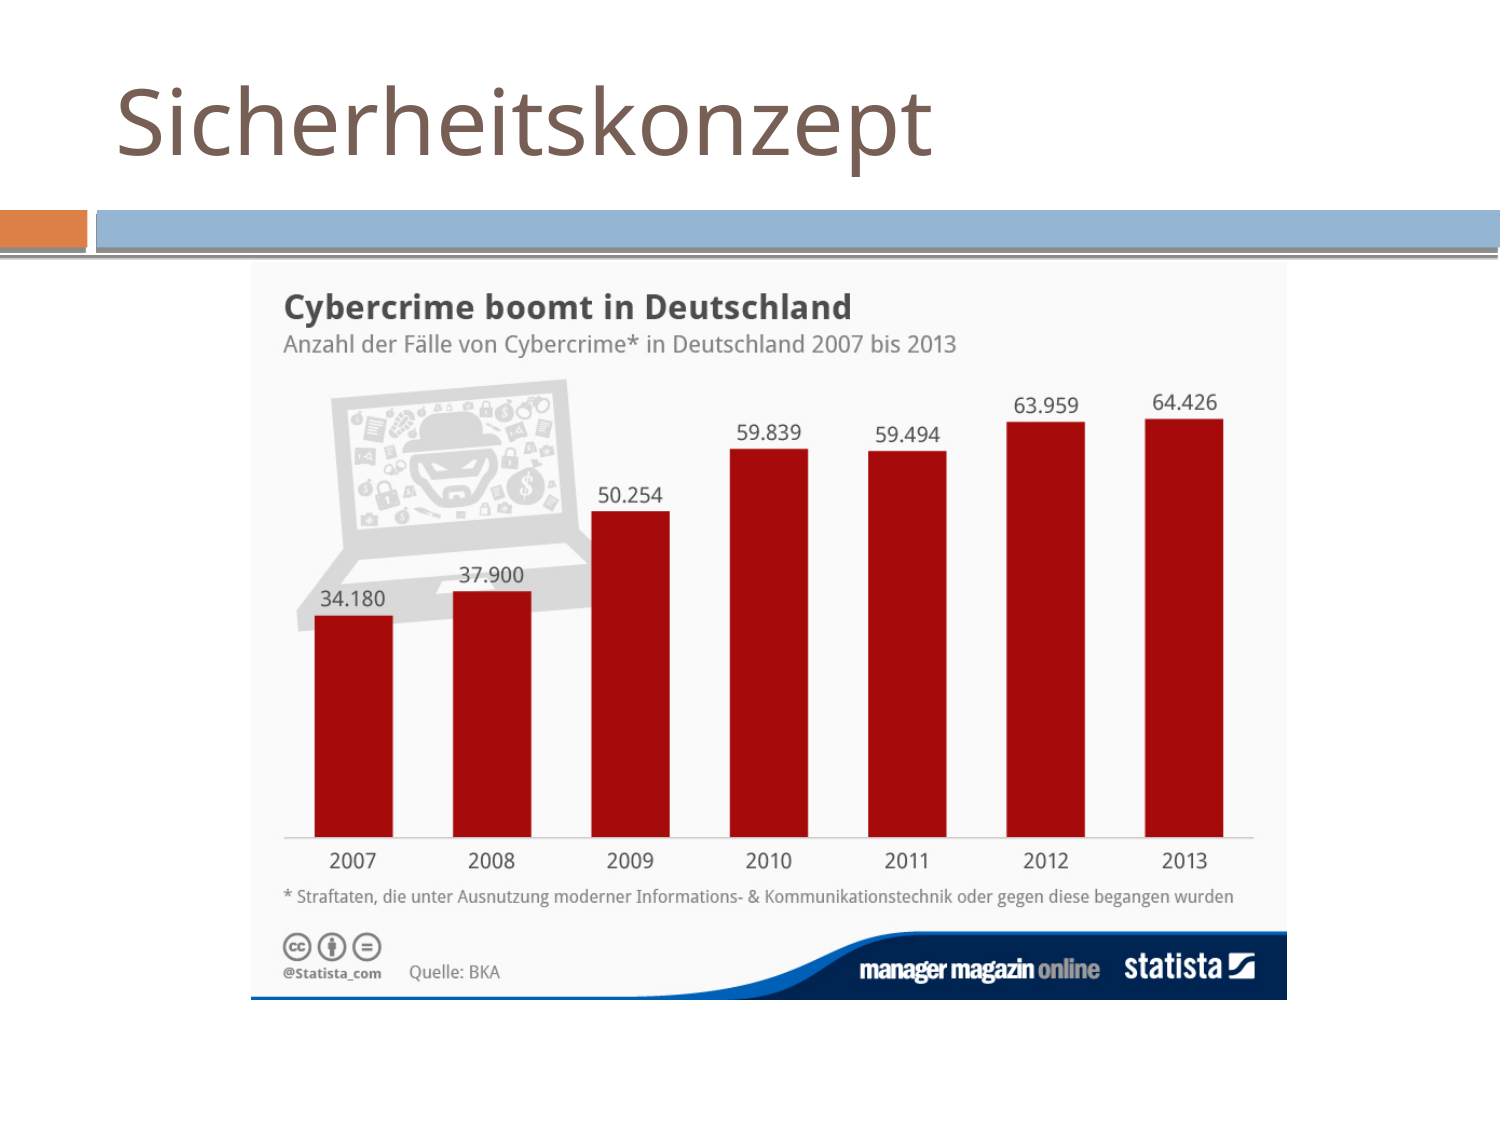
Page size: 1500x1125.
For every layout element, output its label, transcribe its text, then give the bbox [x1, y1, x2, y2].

picture [251, 262, 1287, 1000]
title Sicherheitskonzept [100, 37, 1438, 200]
